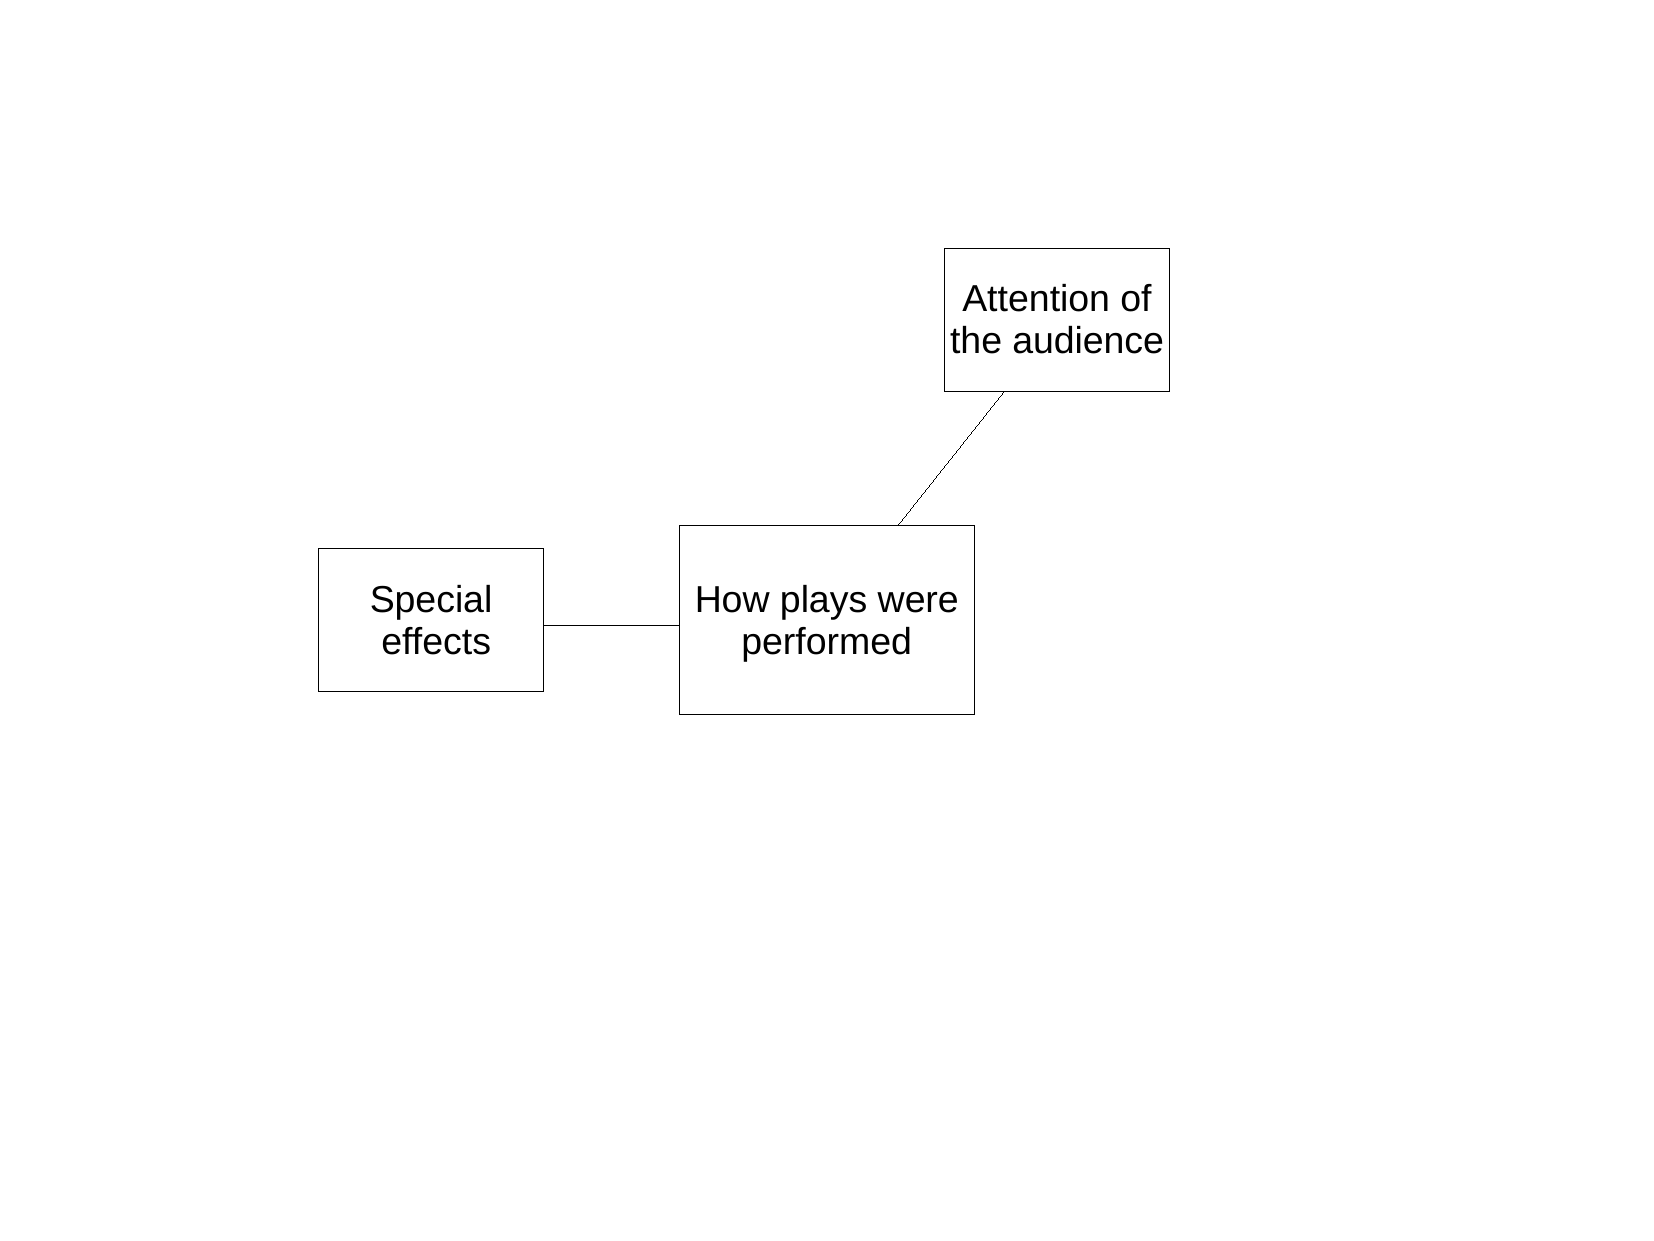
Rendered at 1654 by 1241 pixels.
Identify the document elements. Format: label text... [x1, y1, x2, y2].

text_box Attention of the audience [944, 248, 1170, 392]
text_box How plays were performed [679, 525, 975, 715]
text_box Special effects [318, 548, 544, 692]
